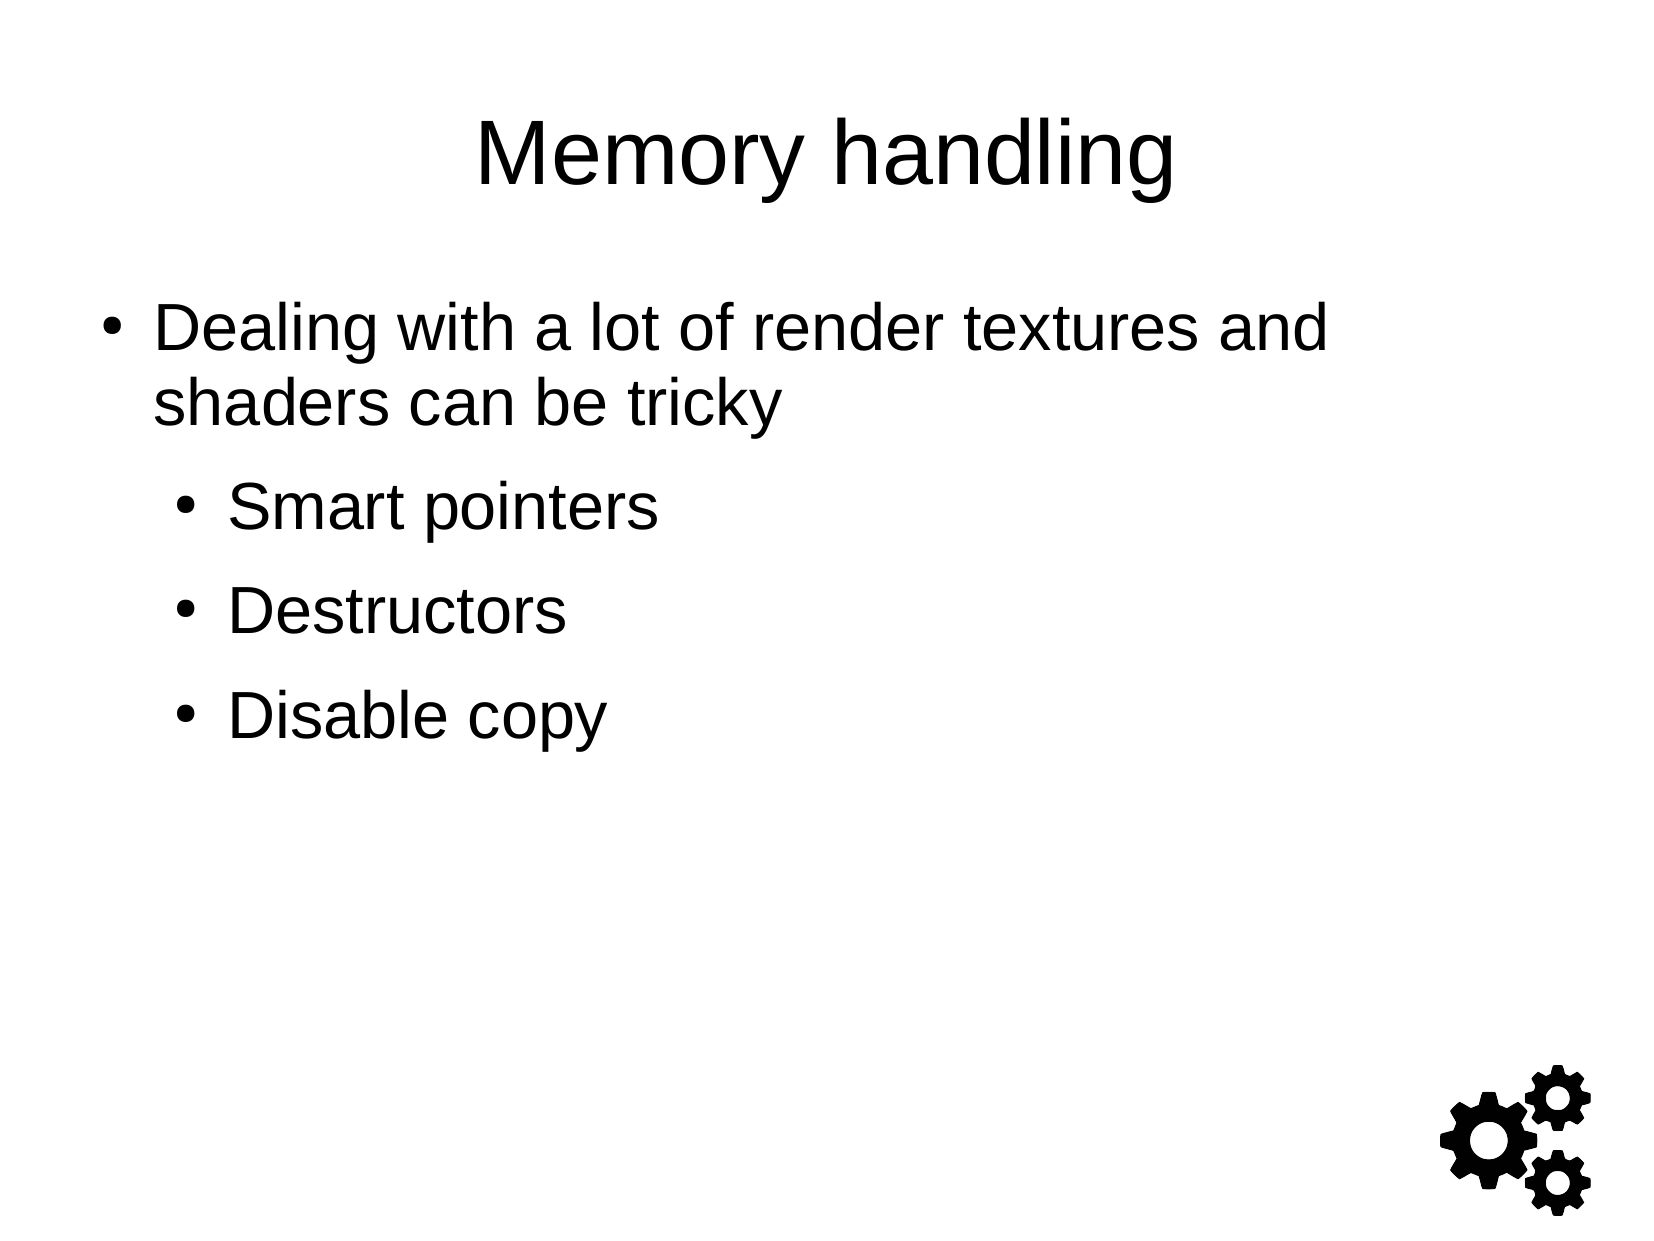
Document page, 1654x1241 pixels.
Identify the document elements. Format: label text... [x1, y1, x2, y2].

list Dealing with a lot of render textures and shaders can be tricky Smart pointers Destructors Disable copy [82, 290, 1571, 1010]
title Memory handling [82, 49, 1571, 257]
picture [1440, 1065, 1591, 1216]
